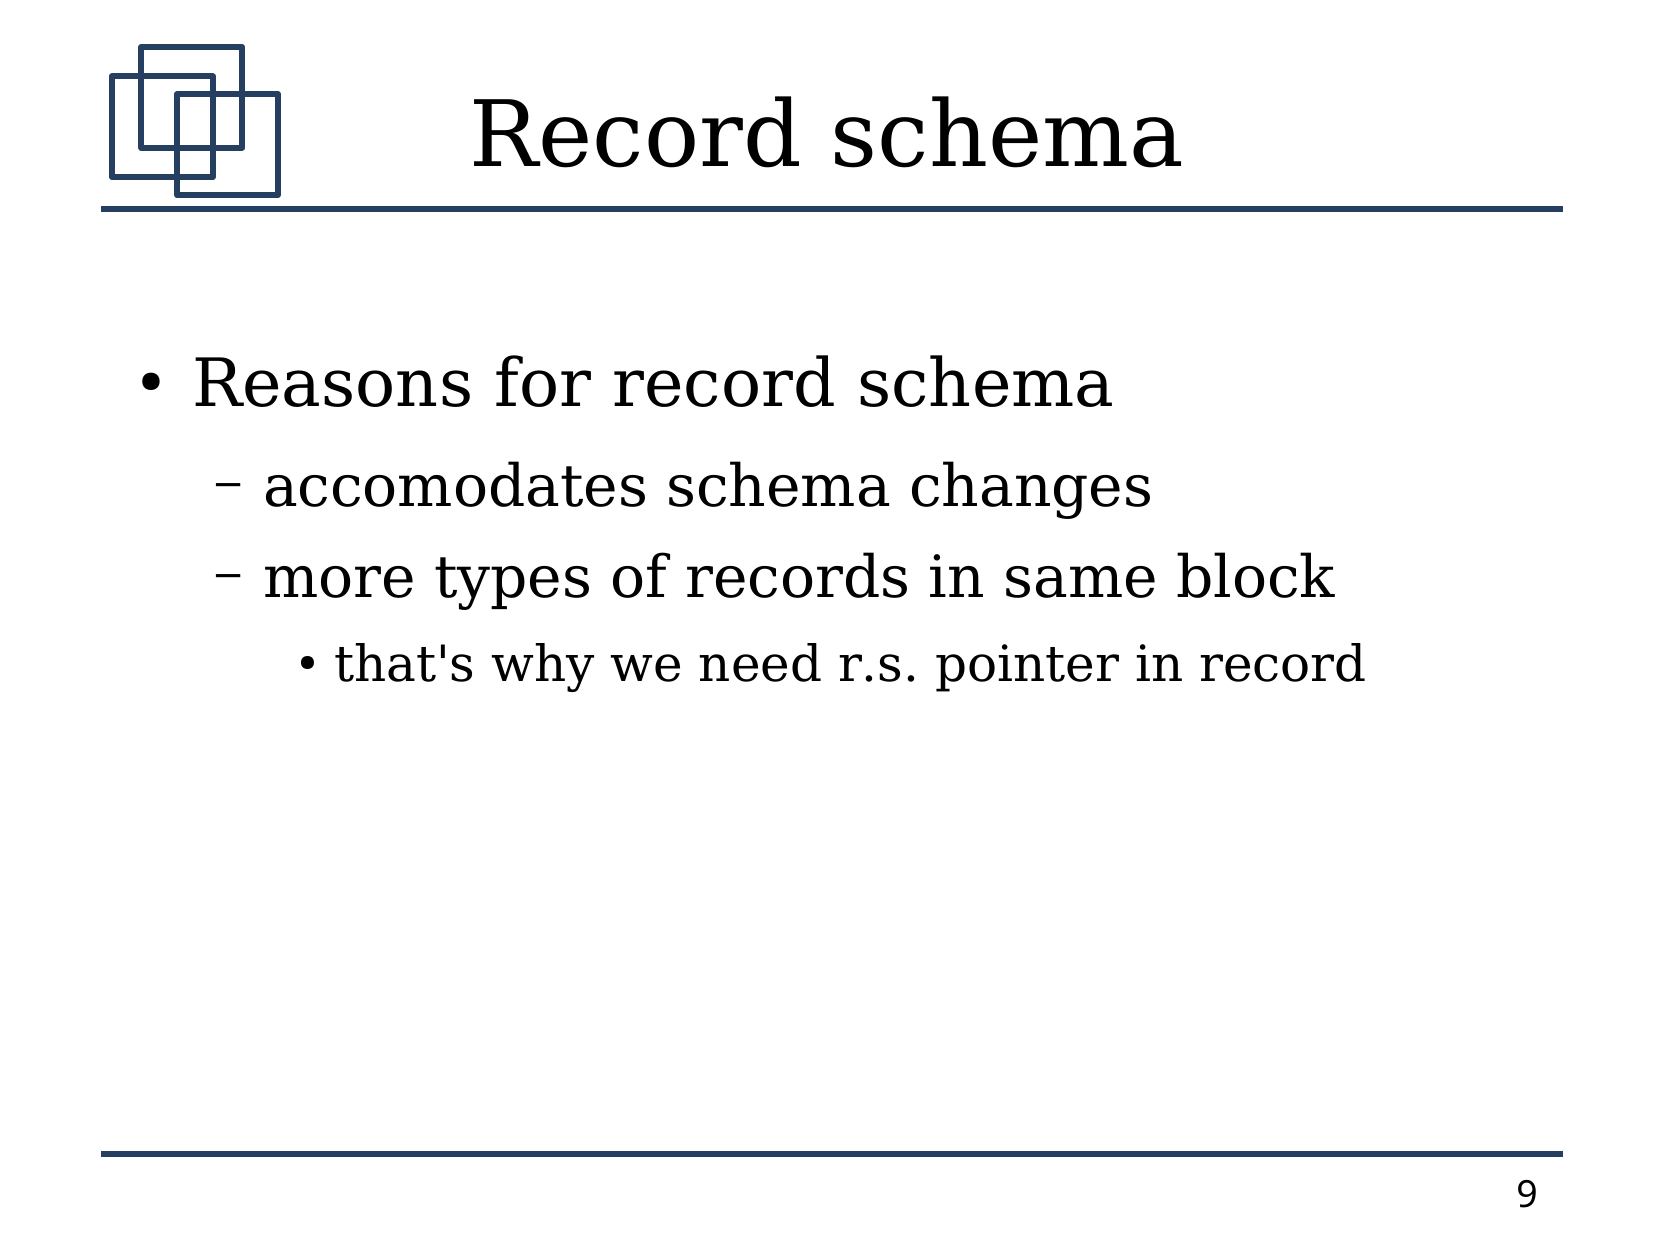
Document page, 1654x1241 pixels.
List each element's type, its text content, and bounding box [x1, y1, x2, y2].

title Record schema [121, 31, 1534, 239]
list Reasons for record schema accomodates schema changes more types of records in same block that's why we need r.s. pointer in record [121, 344, 1534, 1127]
